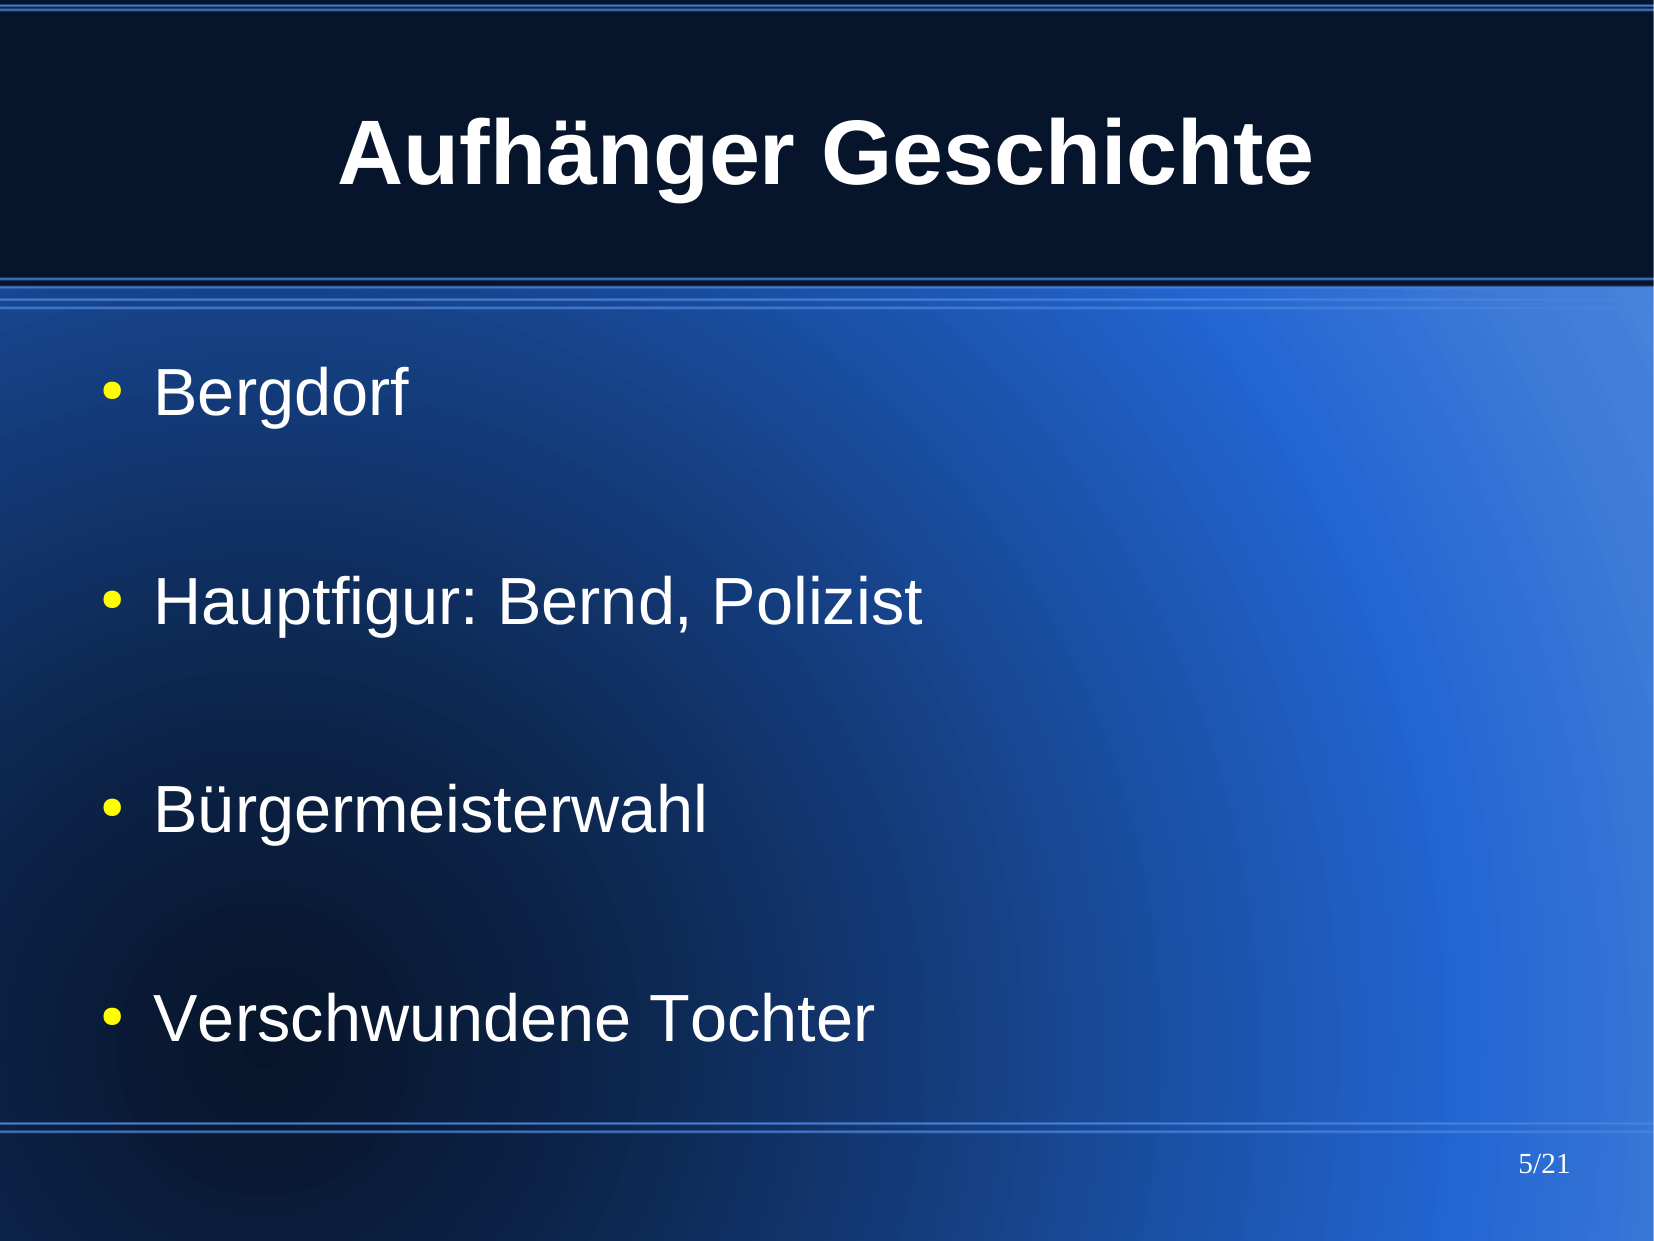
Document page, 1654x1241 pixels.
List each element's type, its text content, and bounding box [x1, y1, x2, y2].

list Bergdorf Hauptfigur: Bernd, Polizist Bürgermeisterwahl Verschwundene Tochter [82, 355, 1571, 1058]
title Aufhänger Geschichte [82, 49, 1571, 257]
picture [0, 0, 1654, 1241]
